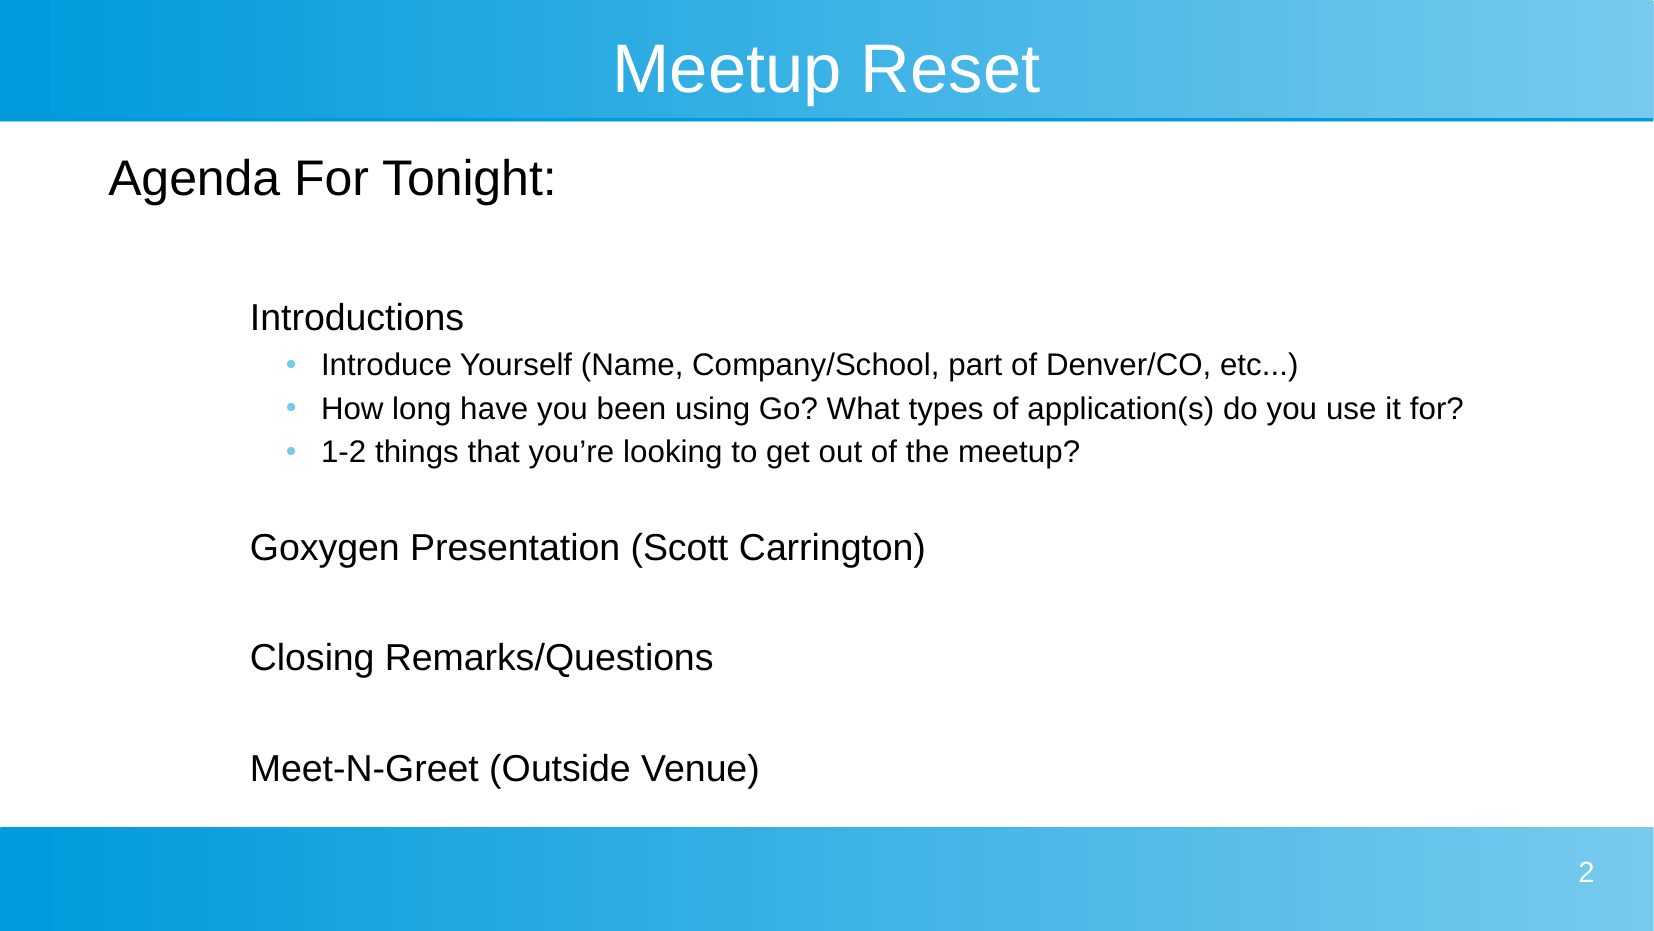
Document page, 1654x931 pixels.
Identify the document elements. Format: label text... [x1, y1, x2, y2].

title Meetup Reset [59, 29, 1595, 108]
list Agenda For Tonight: Introductions Introduce Yourself (Name, Company/School, part of Denver/CO, etc...) How long have you been using Go? What types of application(s) do you use it for? 1-2 things that you’re looking to get out of the meetup? Goxygen Presentation (Scott Carrington) Closing Remarks/Questions Meet-N-Greet (Outside Venue) [37, 150, 1573, 741]
